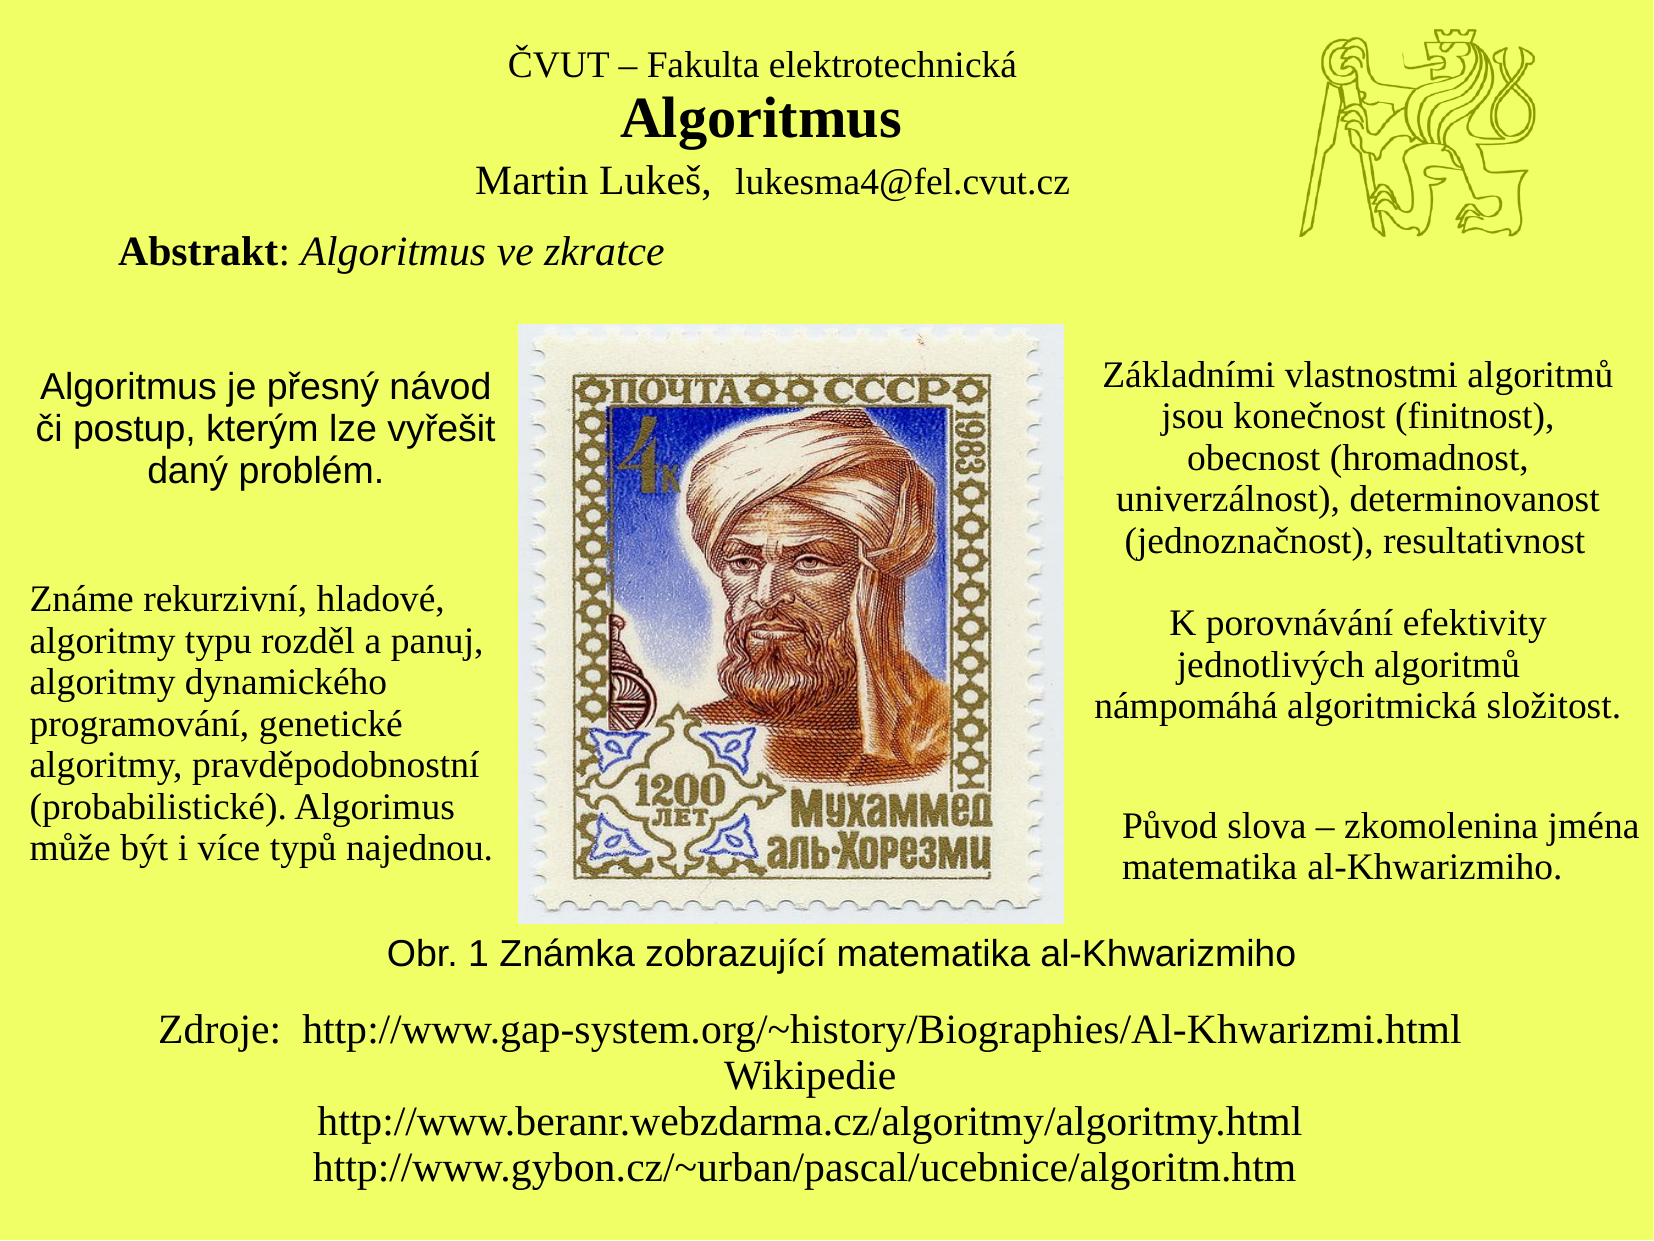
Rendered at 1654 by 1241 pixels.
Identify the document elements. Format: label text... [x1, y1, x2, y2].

title Algoritmus je přesný návod či postup, kterým lze vyřešit daný problém. [29, 324, 502, 531]
text_box Základními vlastnostmi algoritmů jsou konečnost (finitnost), obecnost (hromadnost, univerzálnost), determinovanost (jednoznačnost), resultativnost [1092, 295, 1625, 561]
text_box K porovnávání efektivity jednotlivých algoritmů námpomáhá algoritmická složitost. [1092, 561, 1625, 768]
text_box Zdroje: http://www.gap-system.org/~history/Biographies/Al-Khwarizmi.html Wikipedie http://www.beranr.webzdarma.cz/algoritmy/algoritmy.html http://www.gybon.cz/~urban/pascal/ucebnice/algoritm.htm [55, 938, 1566, 1241]
picture [0, 0, 1654, 1241]
title Obr. 1 Známka zobrazující matematika al-Khwarizmiho [324, 932, 1359, 975]
text_box Původ slova – zkomolenina jména matematika al-Khwarizmiho. [1121, 777, 1654, 916]
title ČVUT – Fakulta elektrotechnická Algoritmus Martin Lukeš, lukesma4@fel.cvut.cz [0, 42, 1536, 207]
title Abstrakt: Algoritmus ve zkratce [118, 177, 1595, 325]
text_box Známe rekurzivní, hladové, algoritmy typu rozděl a panuj, algoritmy dynamického programování, genetické algoritmy, pravděpodobnostní (probabilistické). Algorimus může být i více typů najednou. [29, 531, 515, 916]
